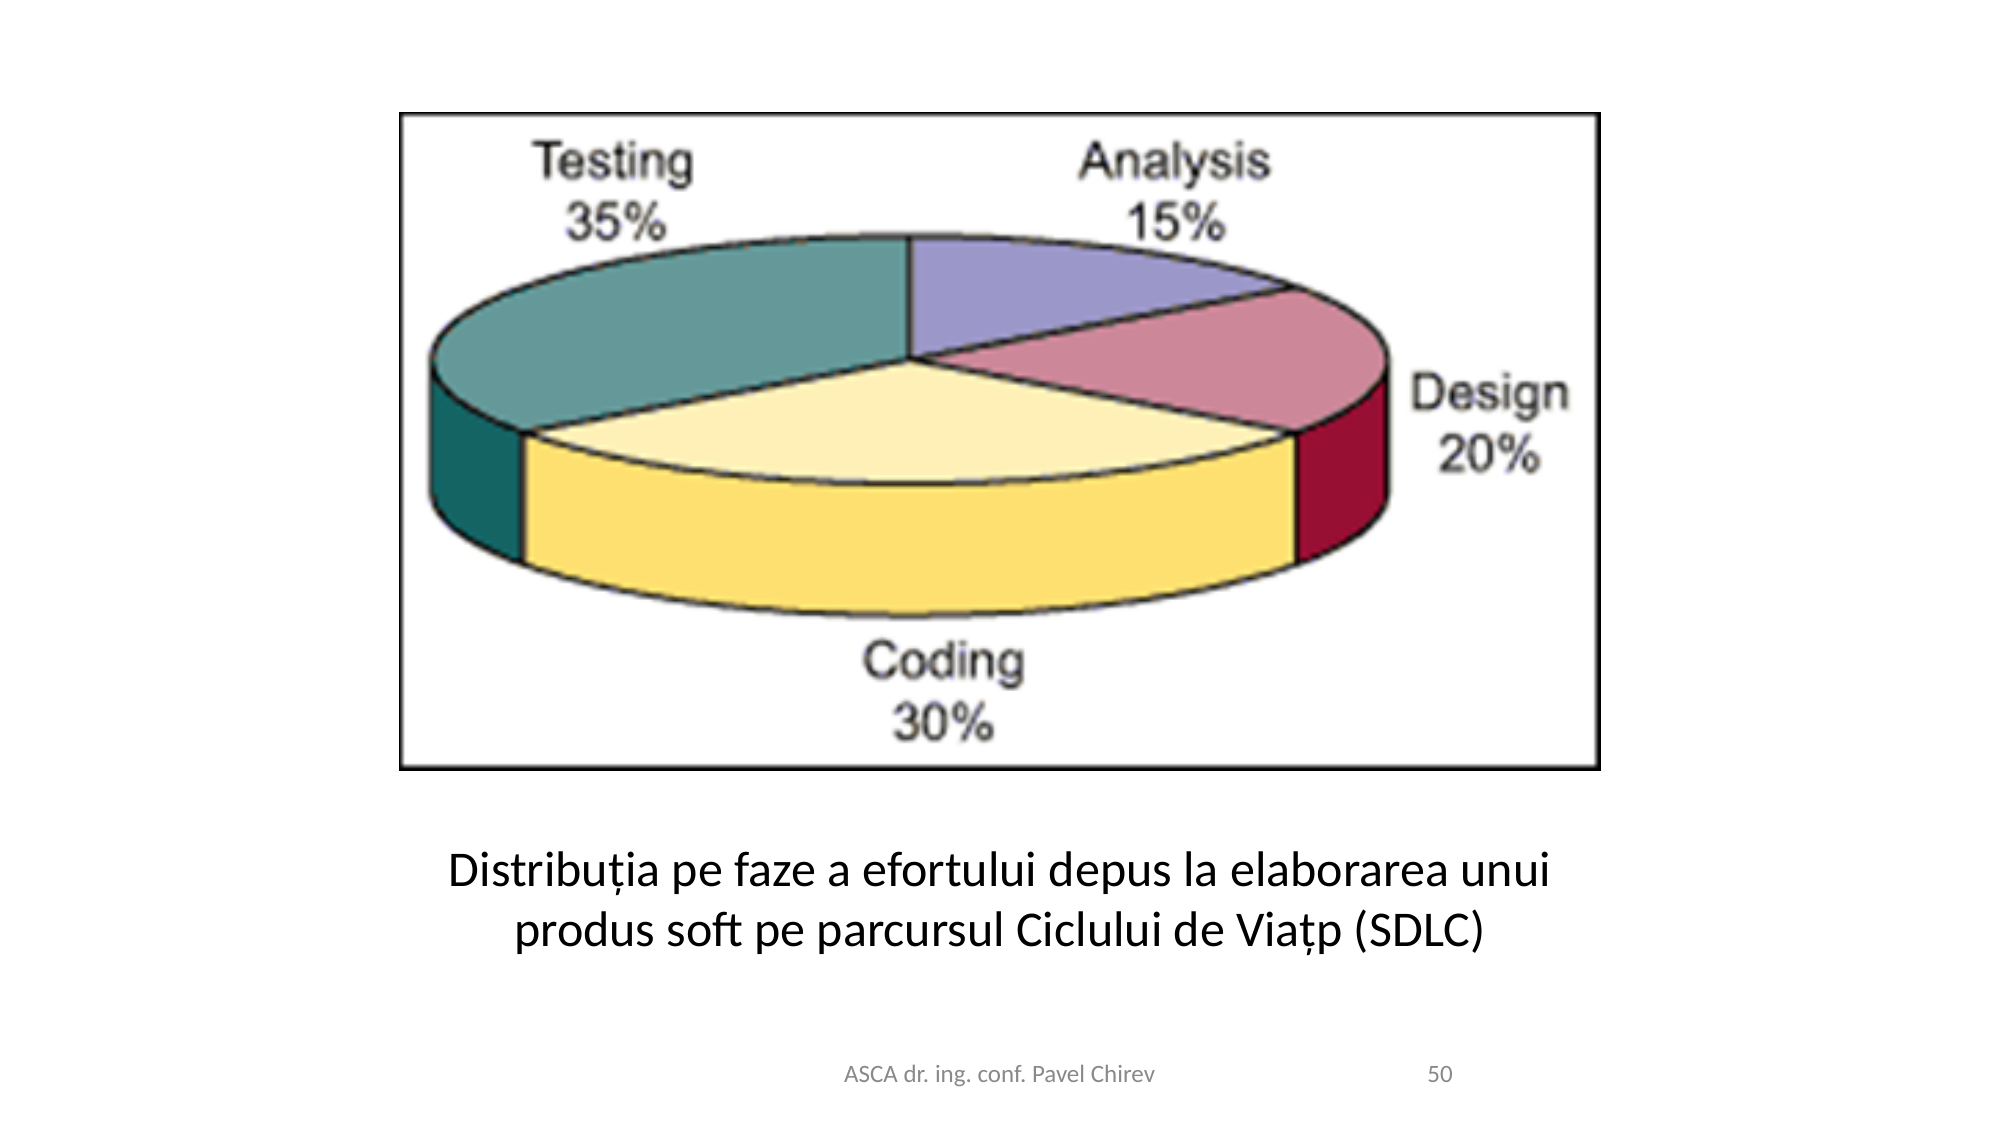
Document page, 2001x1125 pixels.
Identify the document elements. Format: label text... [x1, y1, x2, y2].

text_box ASCA dr. ing. conf. Pavel Chirev [662, 1042, 1338, 1103]
picture [399, 112, 1601, 771]
text_box Distribuția pe faze a efortului depus la elaborarea unui produs soft pe parcursul Ciclului de Viațp (SDLC) [399, 829, 1601, 966]
text_box [1412, 1042, 1863, 1103]
